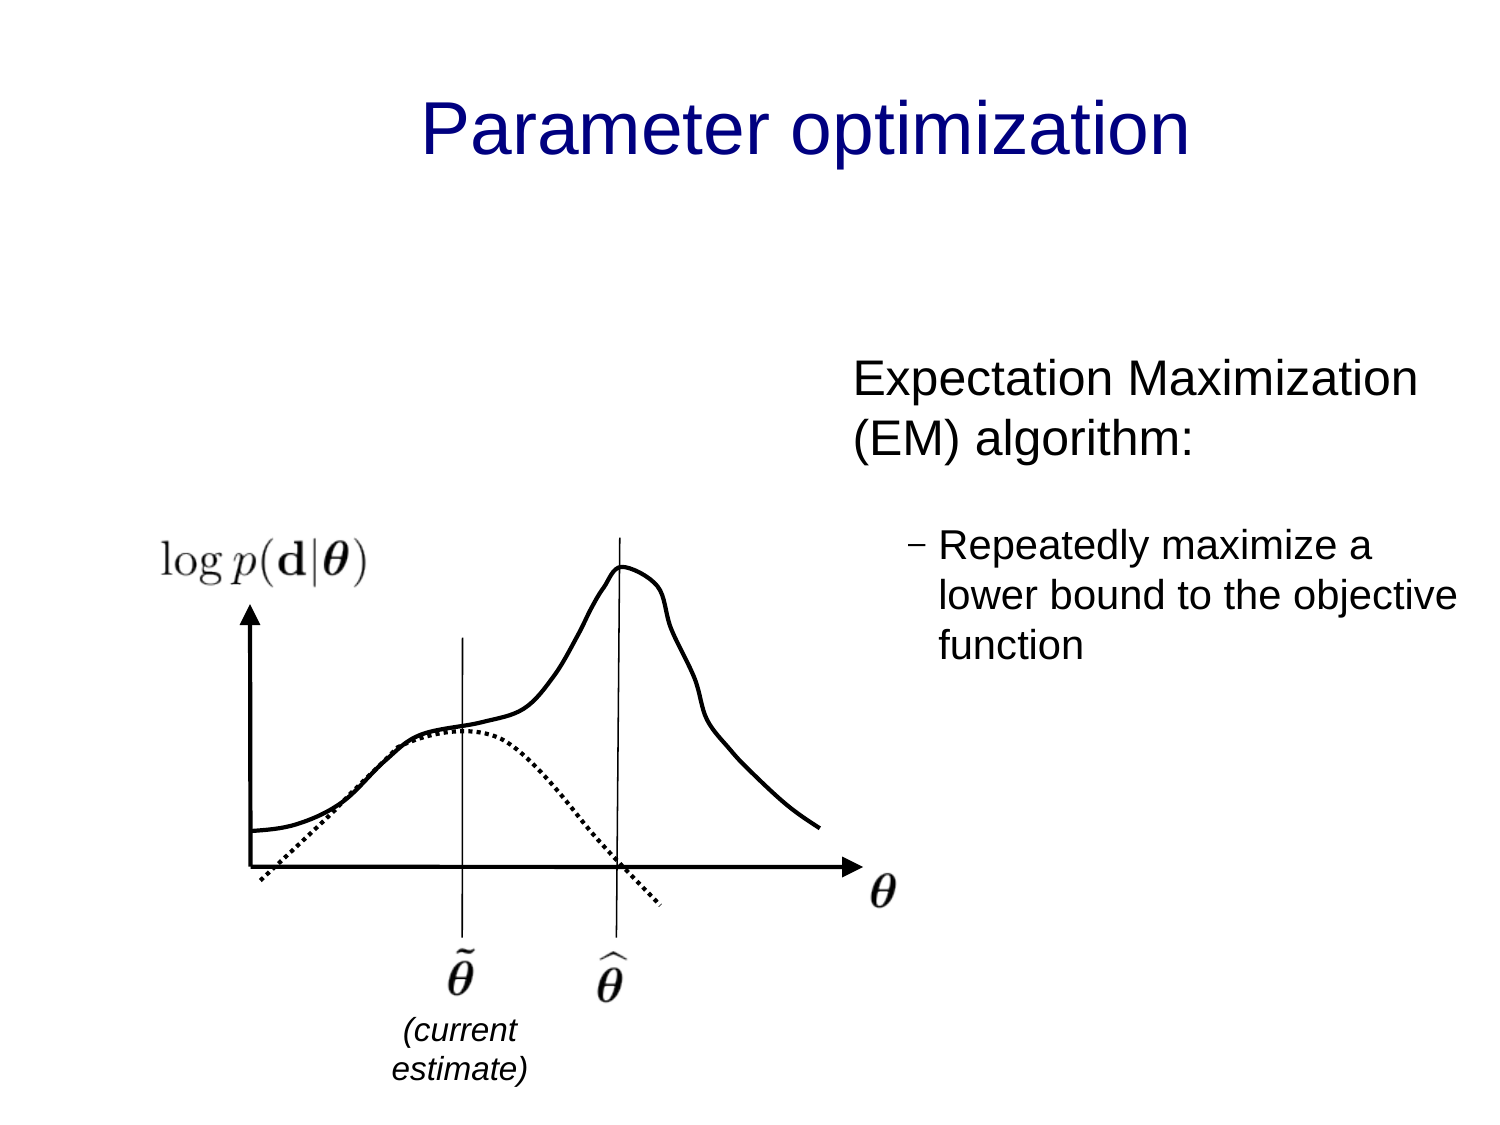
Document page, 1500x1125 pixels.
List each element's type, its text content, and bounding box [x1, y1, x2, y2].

text_box Repeatedly maximize a lower bound to the objective function [850, 512, 1476, 838]
picture [430, 937, 486, 1008]
picture [537, 931, 638, 1026]
picture [137, 526, 379, 599]
title Parameter optimization [149, 65, 1463, 179]
list Expectation Maximization (EM) algorithm: [762, 337, 1463, 1026]
picture [837, 851, 910, 926]
text_box (current estimate) [360, 999, 561, 1096]
